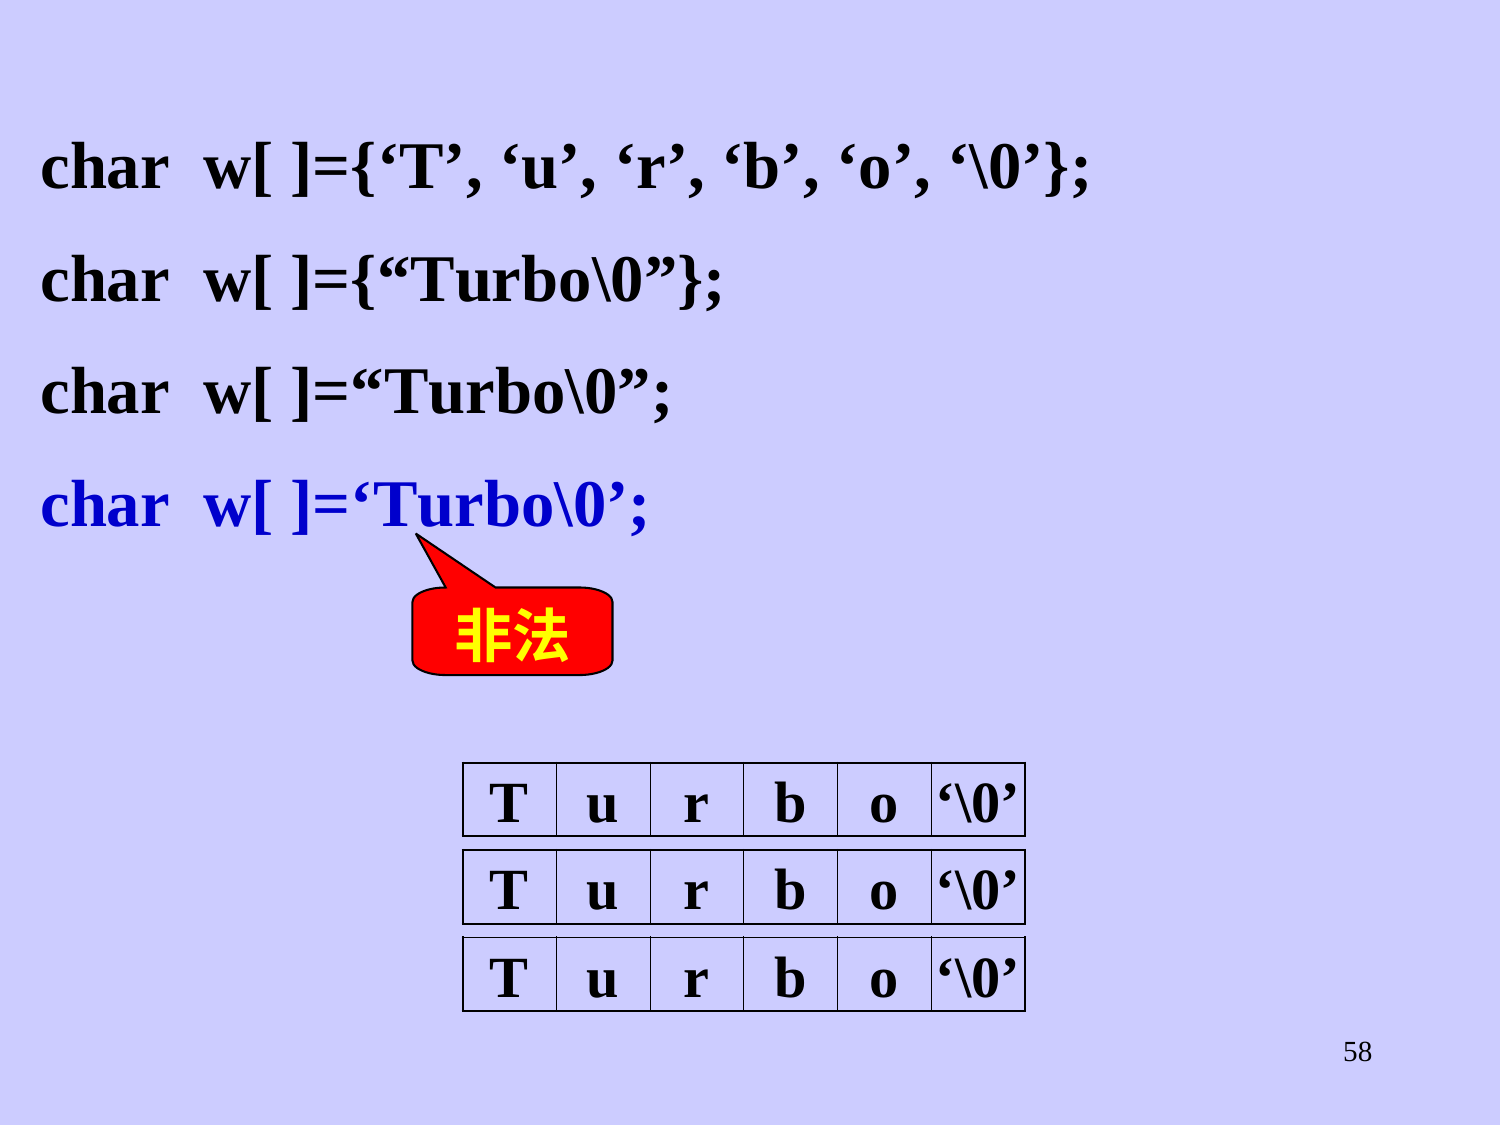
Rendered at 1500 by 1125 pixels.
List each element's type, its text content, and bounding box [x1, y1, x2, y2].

text_box char w[ ]=“Turbo\0”; [37, 337, 1413, 430]
text_box char w[ ]={“Turbo\0”}; [37, 224, 1413, 317]
table_header b [744, 851, 837, 923]
table_header u [557, 938, 650, 1010]
text_box char w[ ]=‘Turbo\0’; [37, 450, 1413, 542]
table_header r [651, 851, 743, 923]
text_box <编号> [1074, 1025, 1388, 1101]
table_header ‘\0’ [932, 938, 1024, 1010]
table_header T [464, 851, 556, 923]
table_header o [838, 764, 931, 835]
text_box 非法 [412, 533, 613, 676]
table_header r [651, 764, 743, 835]
table_header o [838, 851, 931, 923]
table_header T [464, 764, 556, 835]
text_box char w[ ]={‘T’, ‘u’, ‘r’, ‘b’, ‘o’, ‘\0’}; [37, 112, 1413, 205]
table_header ‘\0’ [932, 851, 1024, 923]
table_header u [557, 764, 650, 835]
table_header o [838, 938, 931, 1010]
table_header r [651, 938, 743, 1010]
table_header u [557, 851, 650, 923]
table_header T [464, 938, 556, 1010]
table_header ‘\0’ [932, 764, 1024, 835]
table_header b [744, 938, 837, 1010]
table_header b [744, 764, 837, 835]
